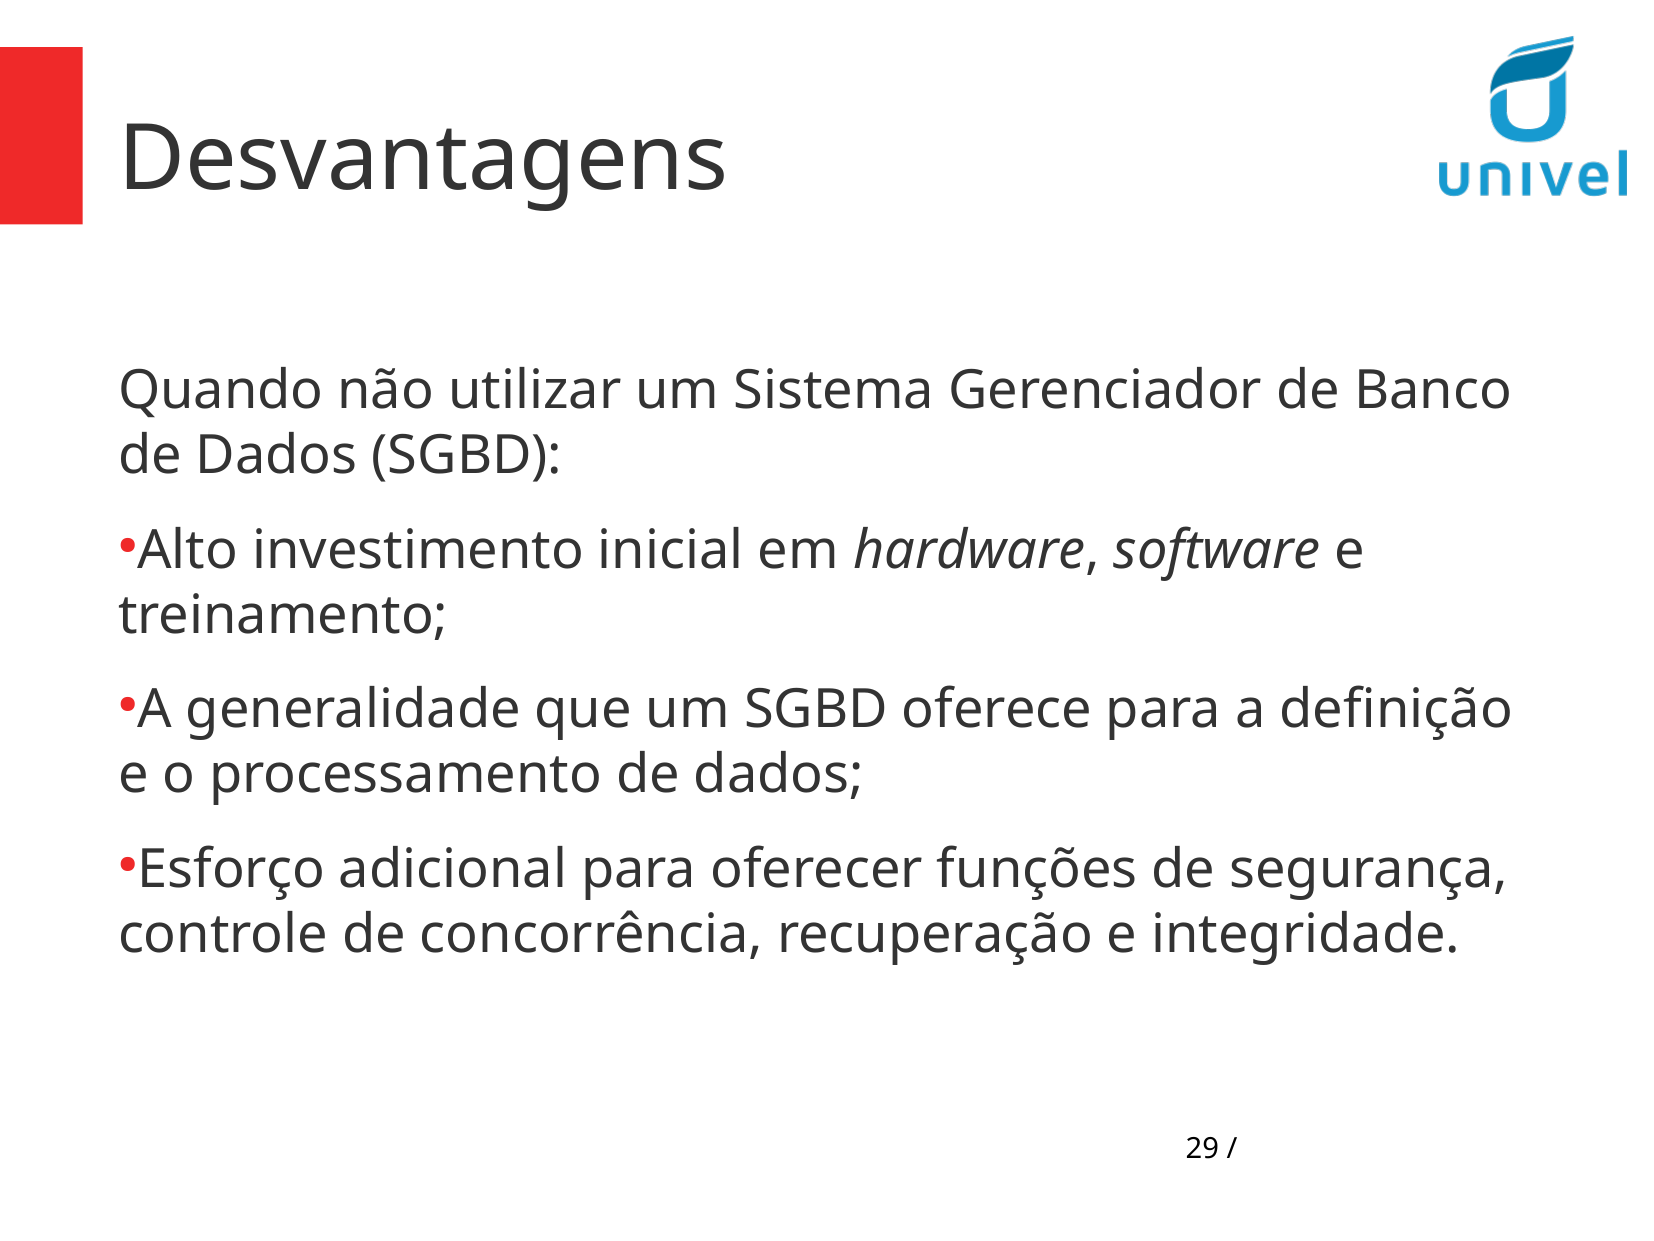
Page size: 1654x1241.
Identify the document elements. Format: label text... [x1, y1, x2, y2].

list Quando não utilizar um Sistema Gerenciador de Banco de Dados (SGBD): Alto investimento inicial em hardware, software e treinamento; A generalidade que um SGBD oferece para a definição e o processamento de dados; Esforço adicional para oferecer funções de segurança, controle de concorrência, recuperação e integridade. [118, 354, 1536, 1074]
title Desvantagens [118, 27, 1571, 278]
text_box / [1185, 1129, 1571, 1216]
